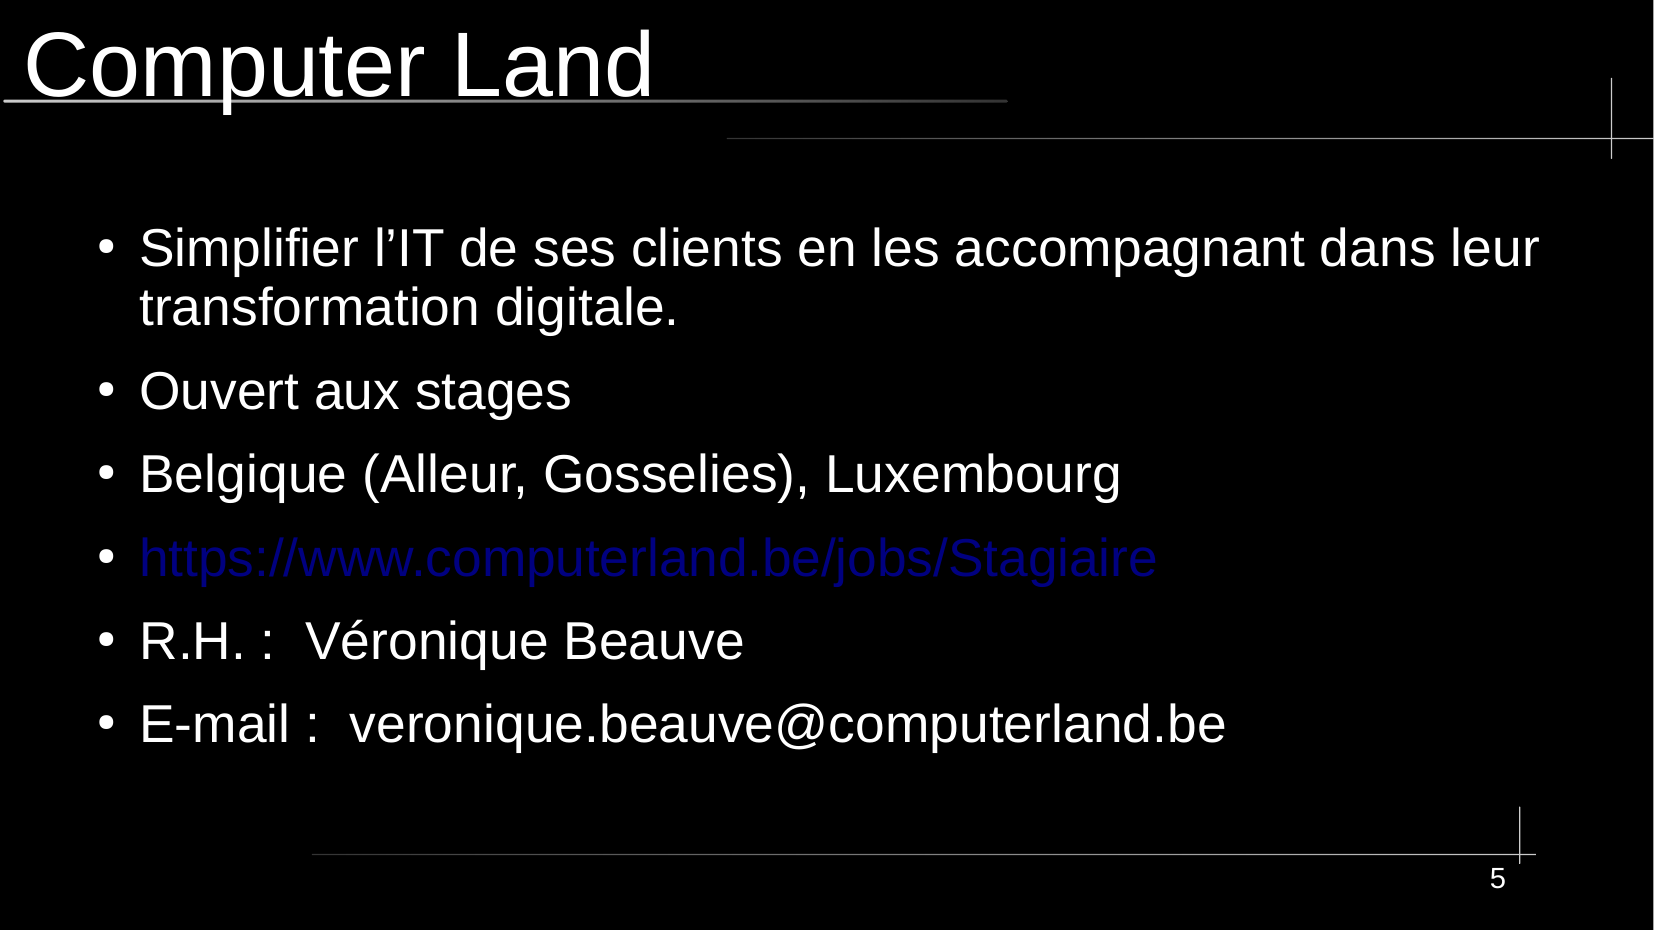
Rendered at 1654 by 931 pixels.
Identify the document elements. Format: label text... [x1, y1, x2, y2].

title Computer Land [23, 11, 1589, 119]
list Simplifier l’IT de ses clients en les accompagnant dans leur transformation digitale. Ouvert aux stages Belgique (Alleur, Gosselies), Luxembourg https://www.computerland.be/jobs/Stagiaire R.H. : Véronique Beauve E-mail : veronique.beauve@computerland.be [82, 217, 1571, 758]
